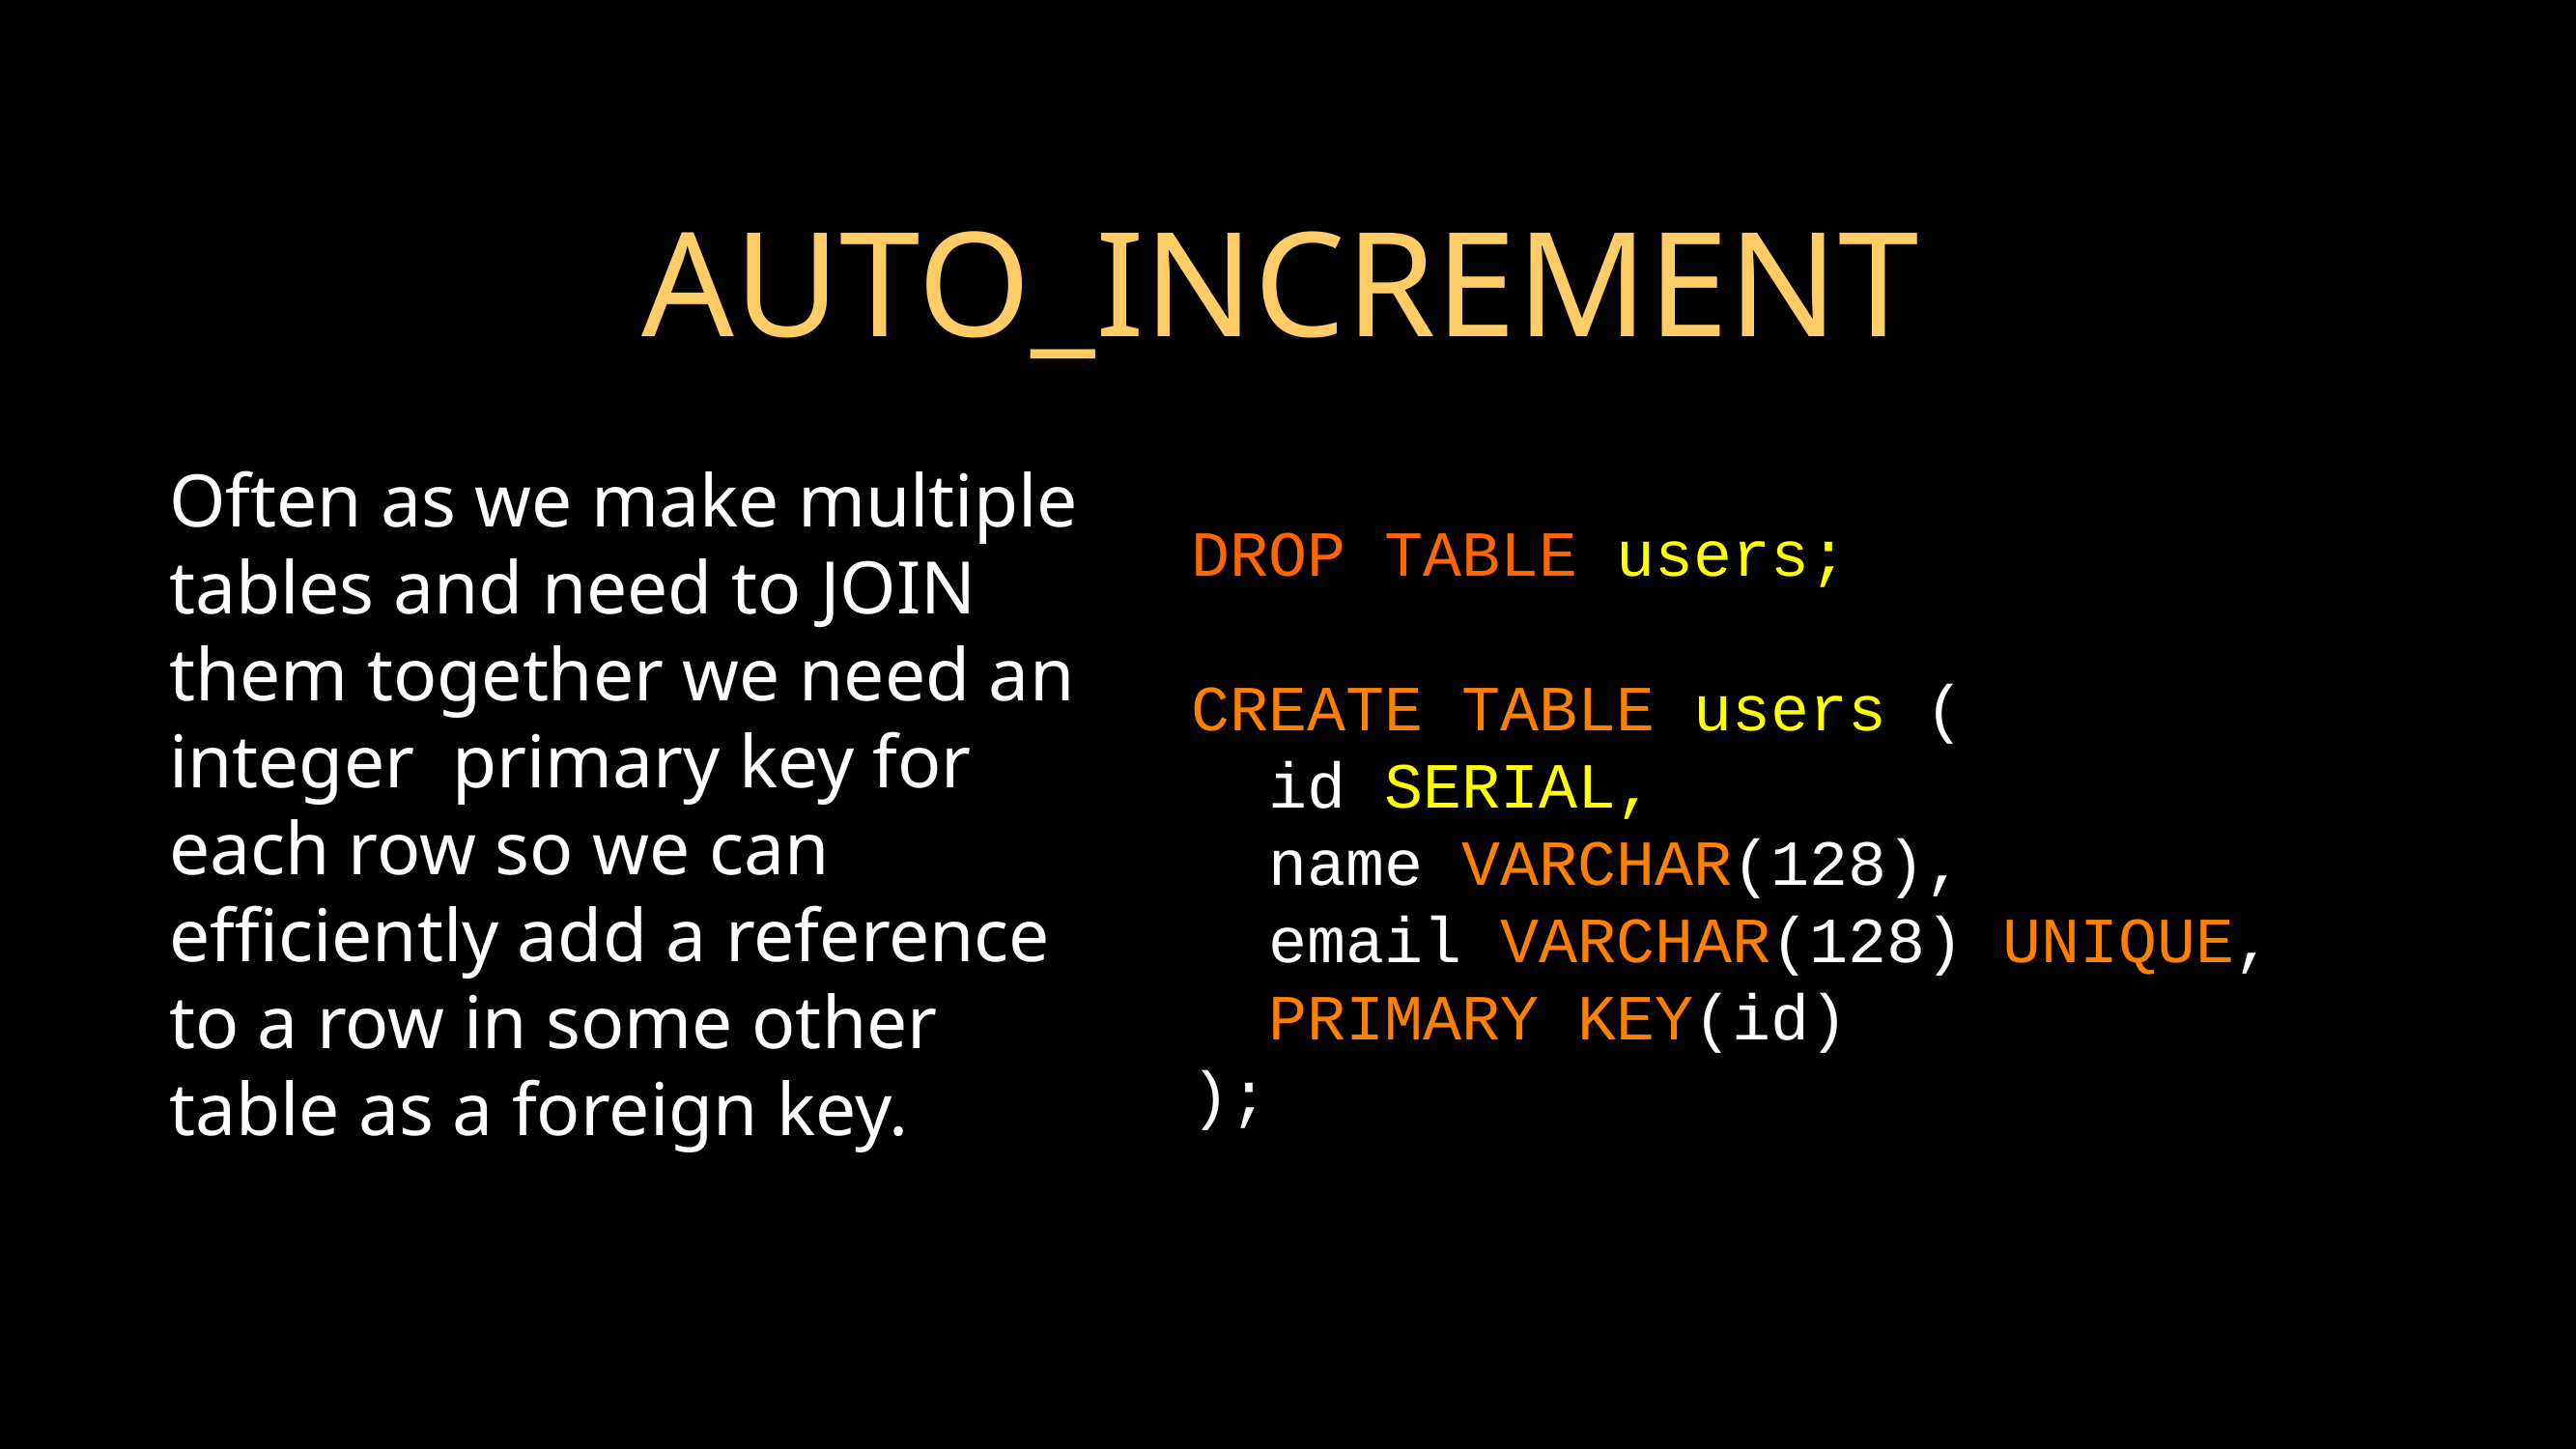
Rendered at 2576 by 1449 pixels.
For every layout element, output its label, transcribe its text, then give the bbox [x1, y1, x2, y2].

text_box DROP TABLE users; CREATE TABLE users ( id SERIAL, name VARCHAR(128), email VARCHAR(128) UNIQUE, PRIMARY KEY(id) ); [1191, 374, 2412, 1268]
title AUTO_INCREMENT [177, 96, 2386, 462]
list Often as we make multiple tables and need to JOIN them together we need an integer primary key for each row so we can efficiently add a reference to a row in some other table as a foreign key. [128, 398, 1125, 1206]
